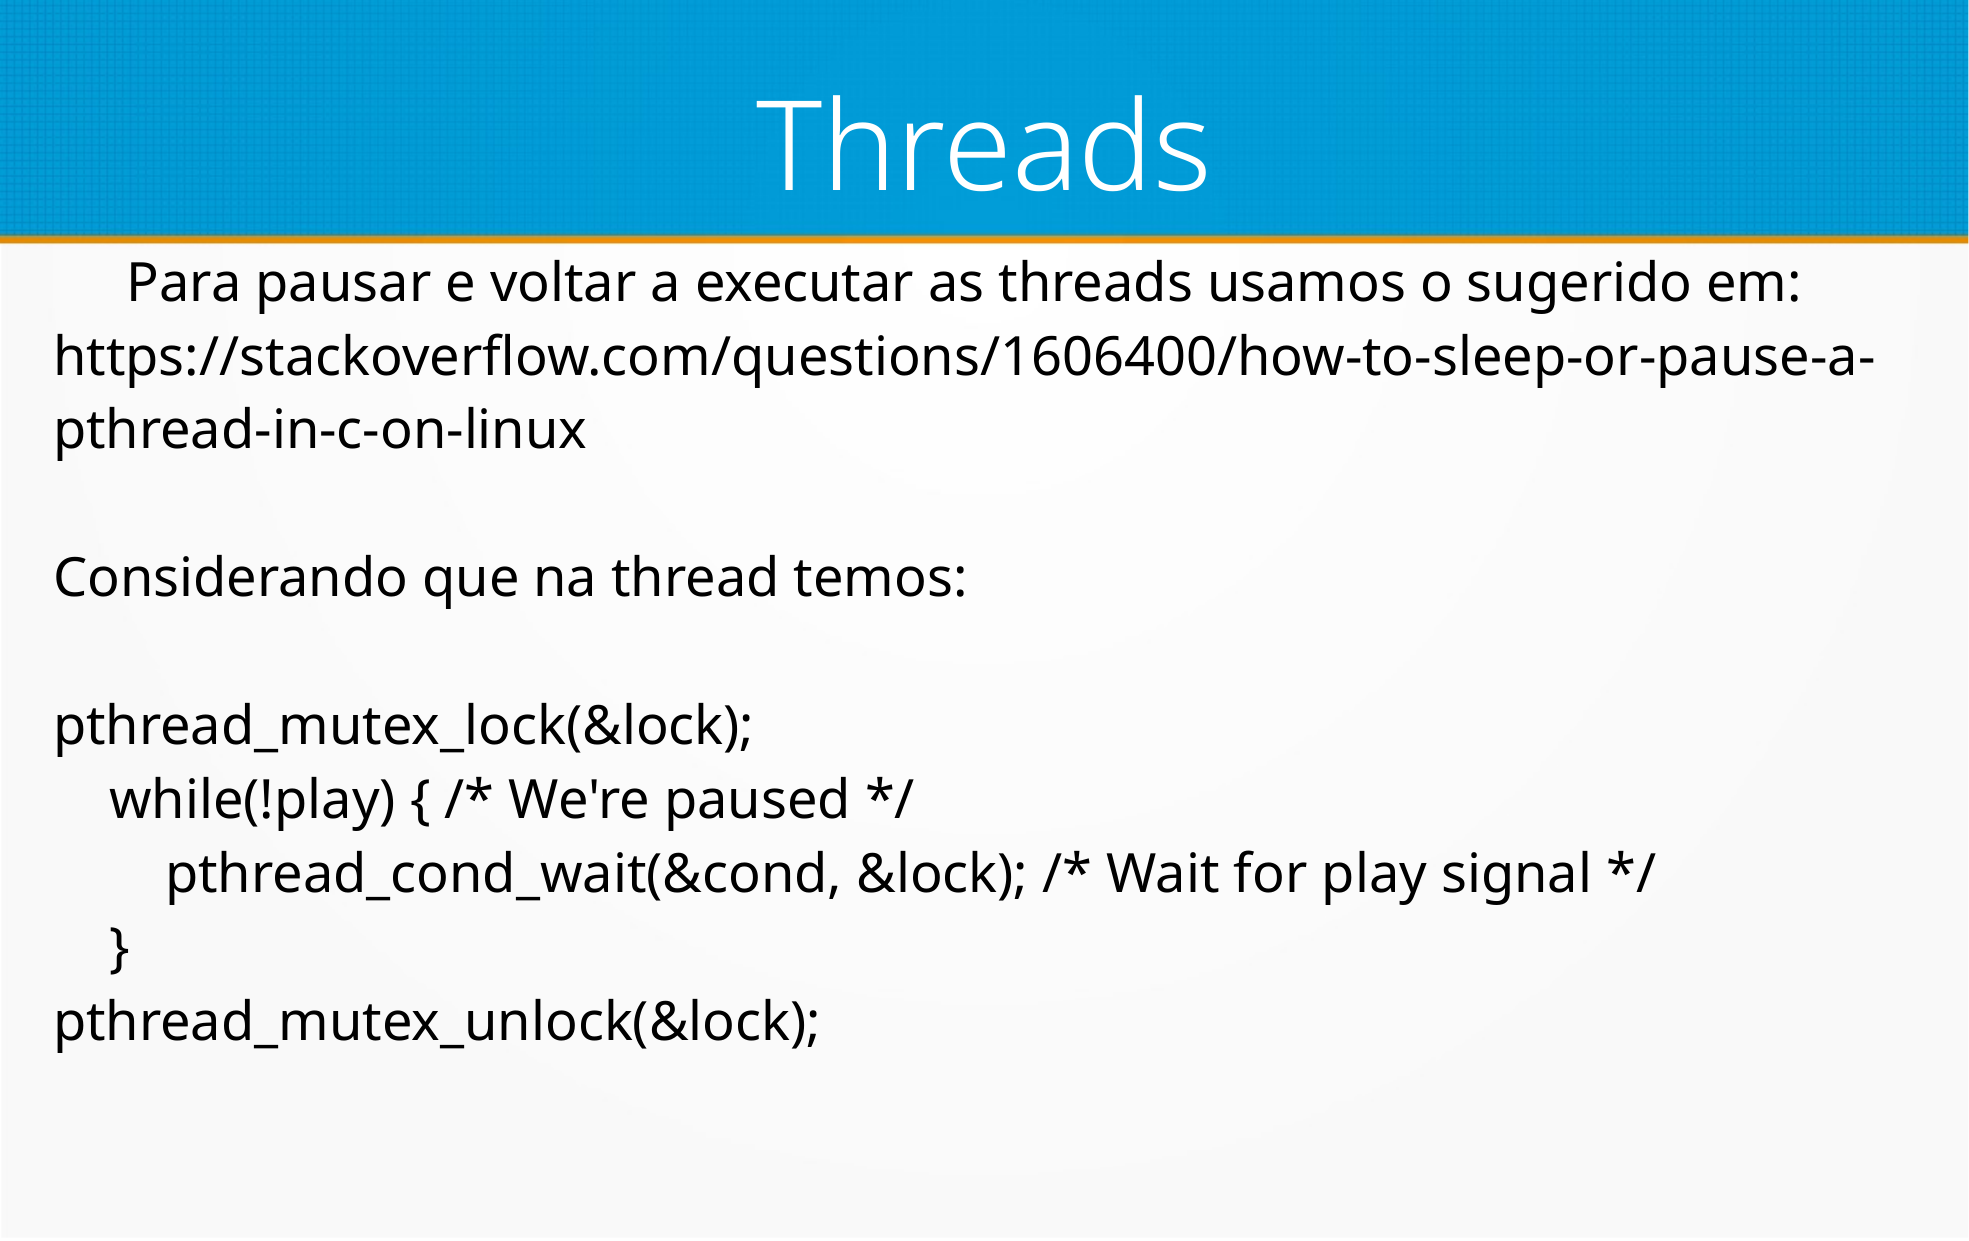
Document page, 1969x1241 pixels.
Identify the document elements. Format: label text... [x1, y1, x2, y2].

picture [0, 233, 1969, 1241]
title Threads [98, 19, 1870, 227]
text_box Para pausar e voltar a executar as threads usamos o sugerido em: https://stackoverflow.com/questions/1606400/how-to-sleep-or-pause-a-pthread-in-c-on-linux Considerando que na thread temos: pthread_mutex_lock(&lock); while(!play) { /* We're paused */ pthread_cond_wait(&cond, &lock); /* Wait for play signal */ } pthread_mutex_unlock(&lock); [47, 302, 1949, 1071]
